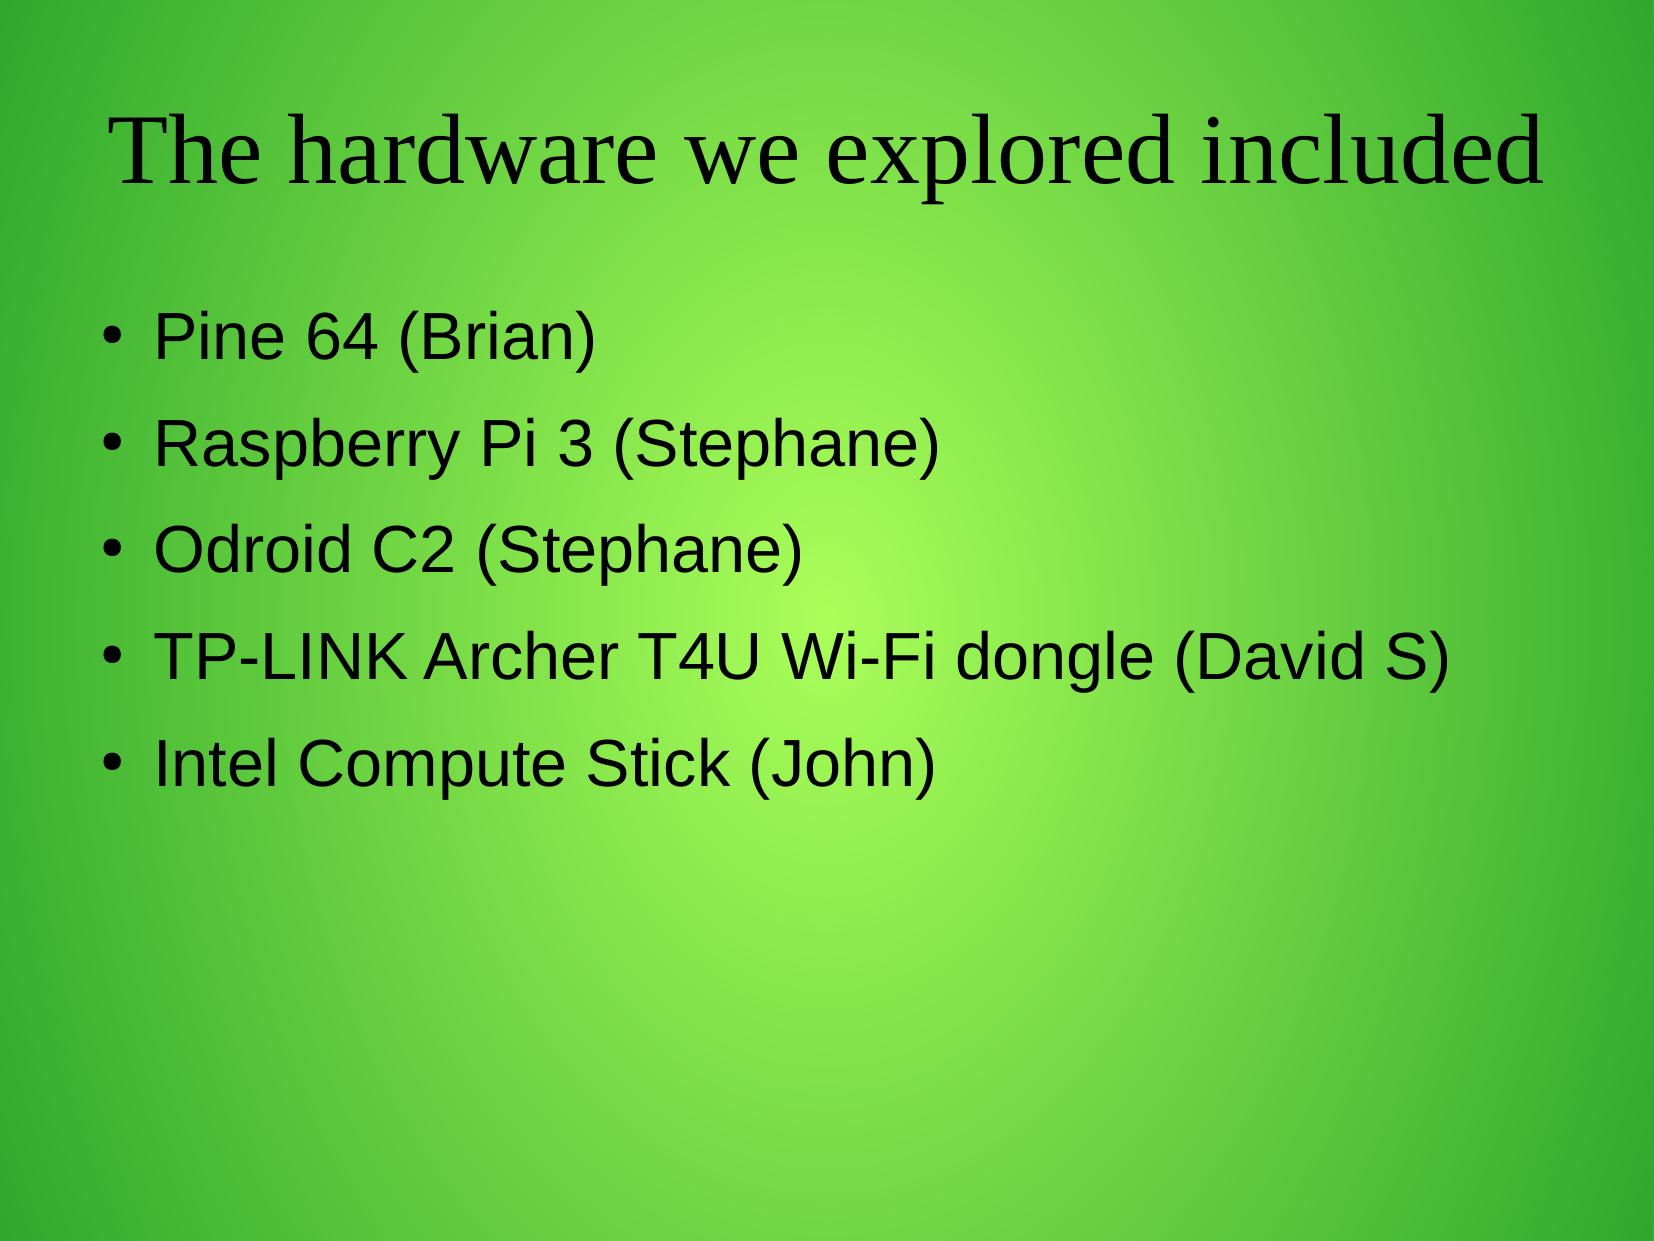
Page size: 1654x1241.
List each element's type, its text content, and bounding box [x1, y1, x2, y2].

list Pine 64 (Brian) Raspberry Pi 3 (Stephane) Odroid C2 (Stephane) TP-LINK Archer T4U Wi-Fi dongle (David S) Intel Compute Stick (John) [82, 299, 1571, 1019]
title The hardware we explored included [82, 47, 1571, 252]
